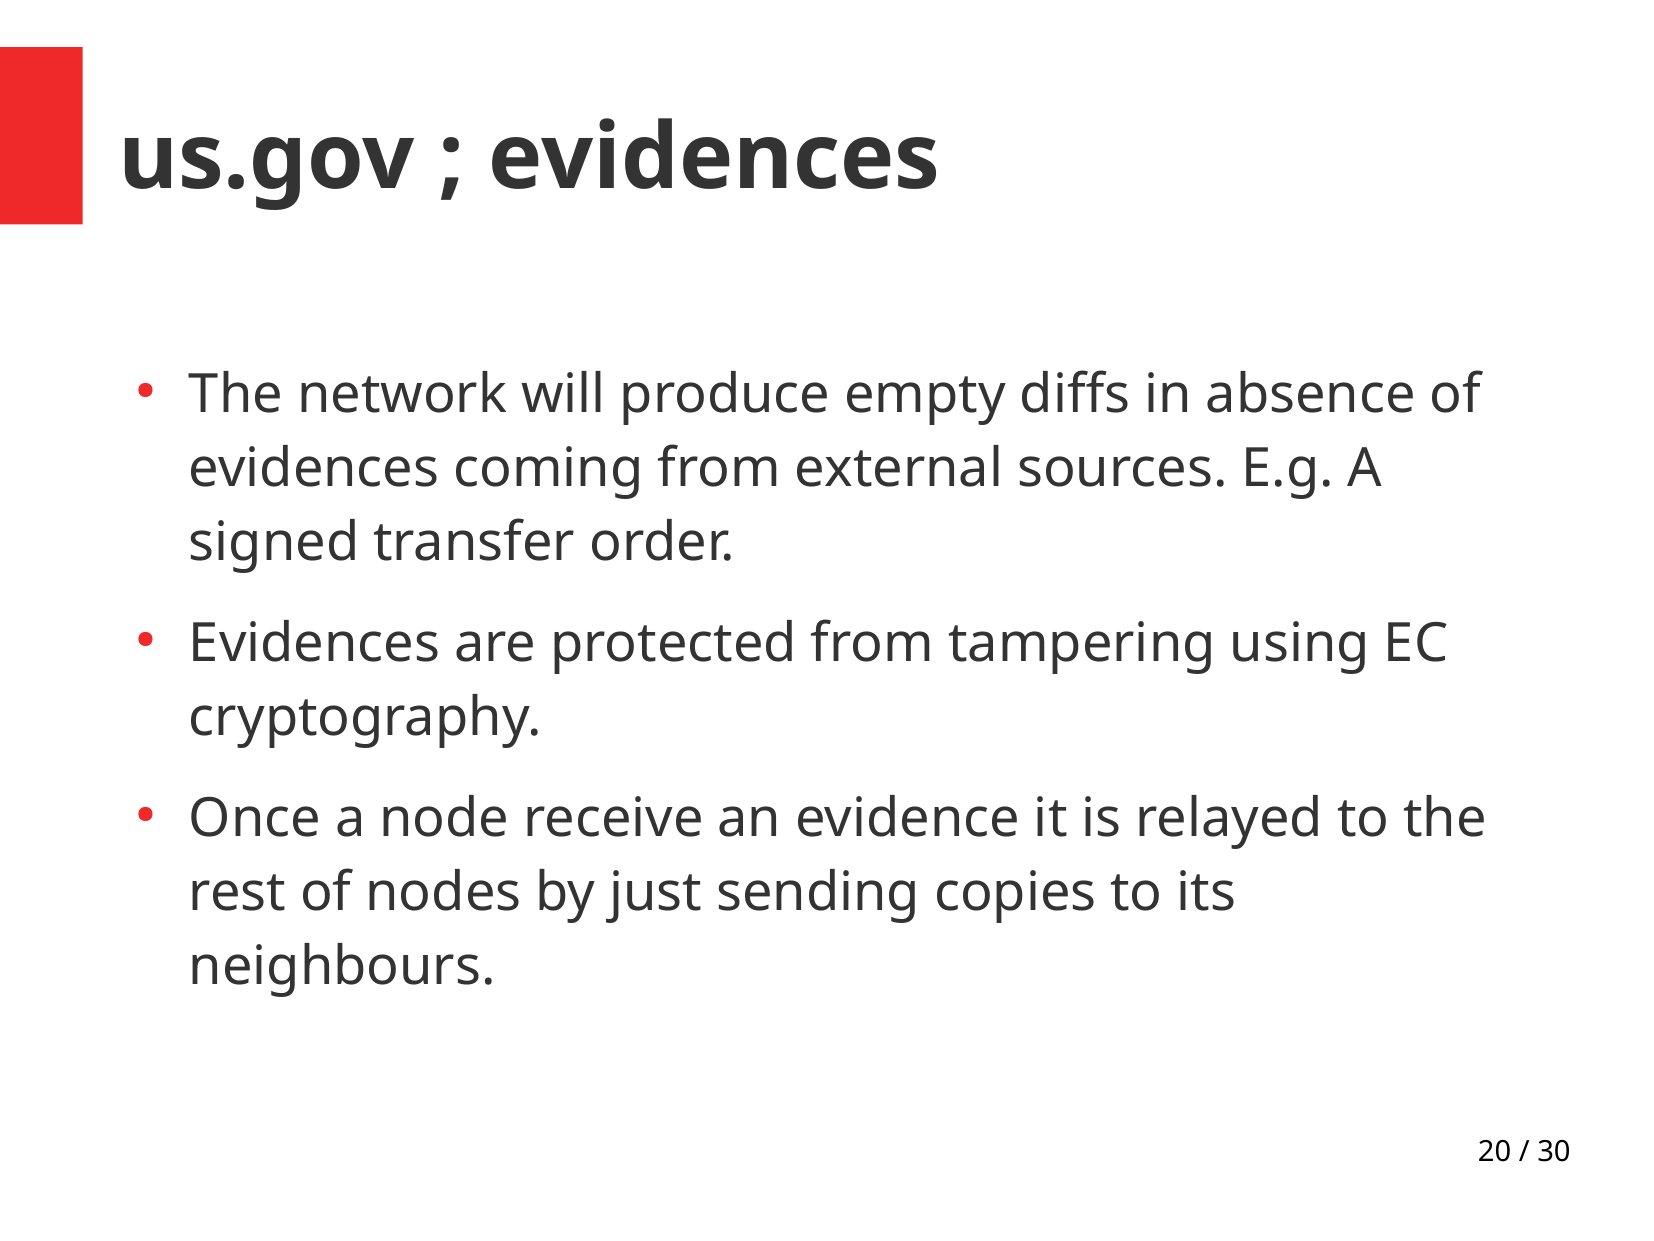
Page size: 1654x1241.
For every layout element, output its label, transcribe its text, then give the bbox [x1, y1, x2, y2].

list The network will produce empty diffs in absence of evidences coming from external sources. E.g. A signed transfer order. Evidences are protected from tampering using EC cryptography. Once a node receive an evidence it is relayed to the rest of nodes by just sending copies to its neighbours. [118, 354, 1536, 1074]
title us.gov ; evidences [118, 49, 1571, 257]
